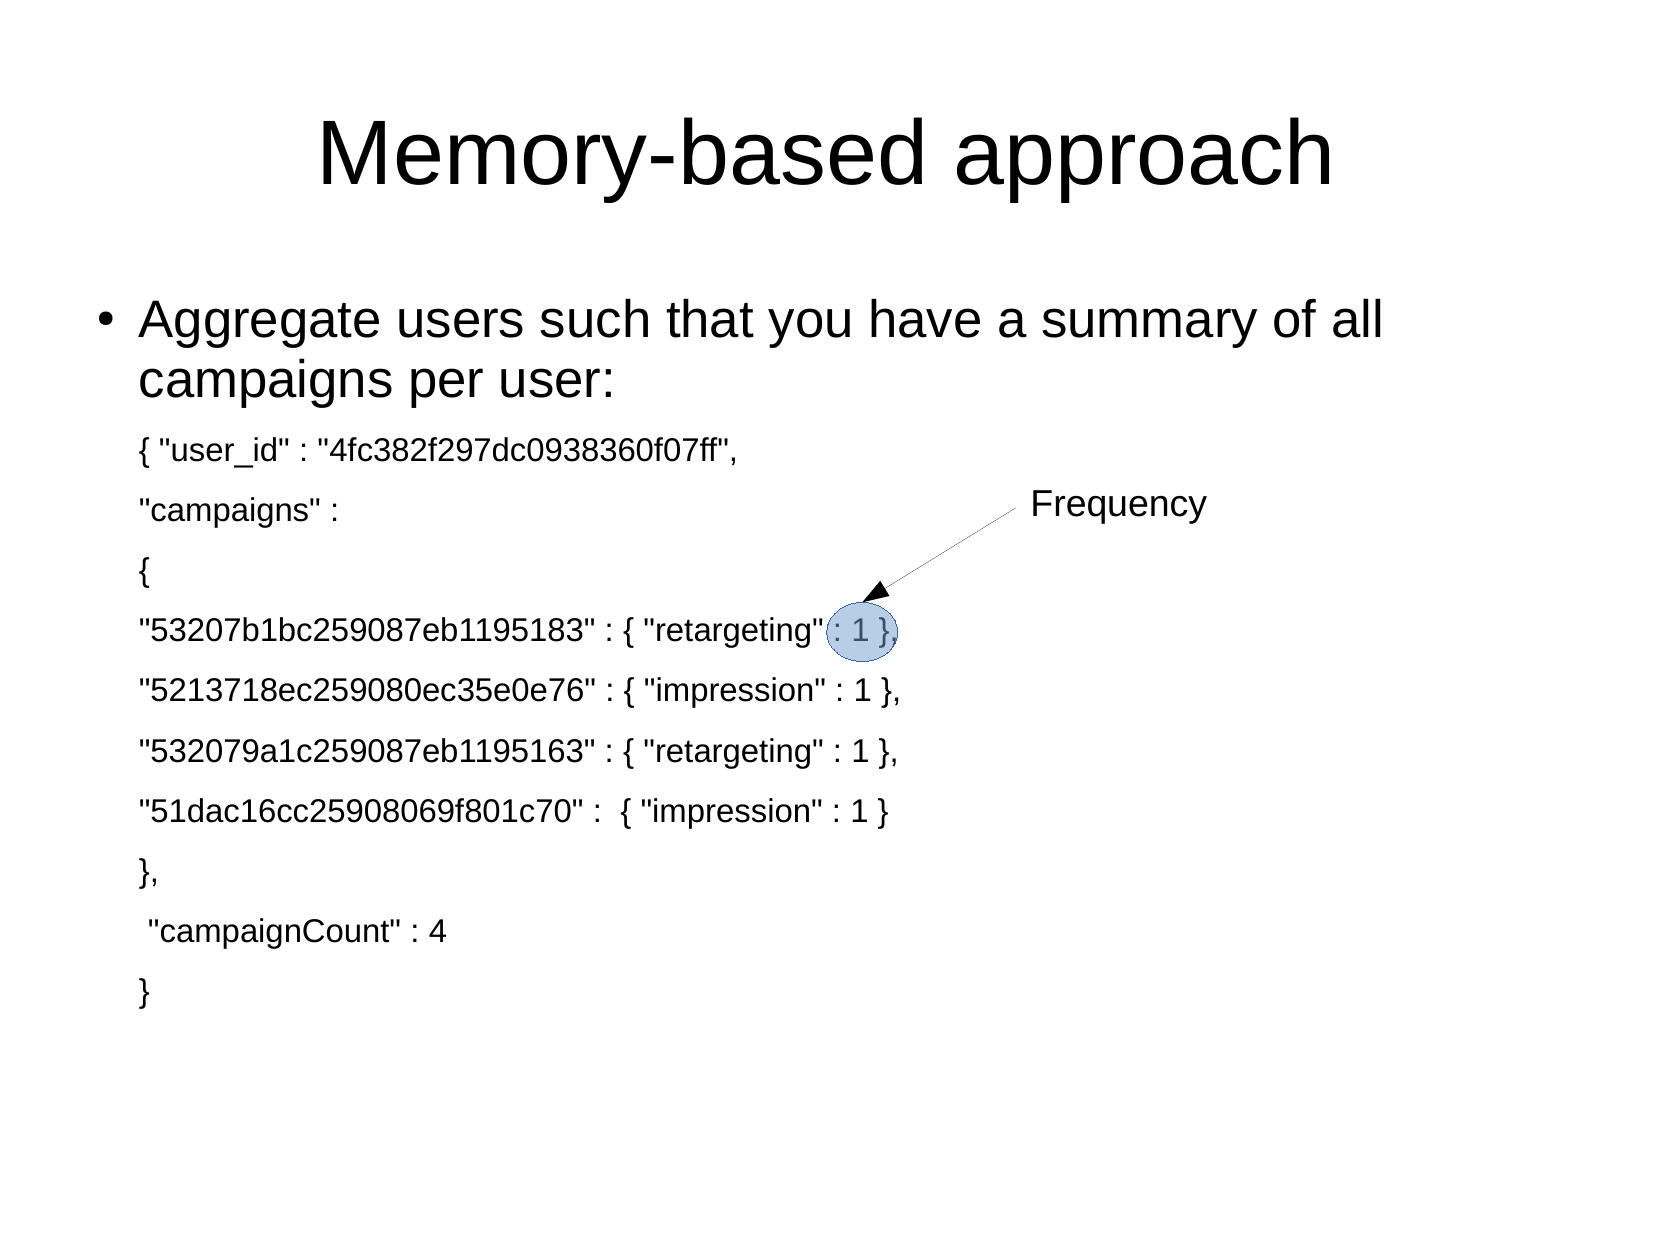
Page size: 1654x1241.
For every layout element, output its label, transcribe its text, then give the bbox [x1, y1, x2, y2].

list Aggregate users such that you have a summary of all campaigns per user: { "user_id" : "4fc382f297dc0938360f07ff", "campaigns" : { "53207b1bc259087eb1195183" : { "retargeting" : 1 }, "5213718ec259080ec35e0e76" : { "impression" : 1 }, "532079a1c259087eb1195163" : { "retargeting" : 1 }, "51dac16cc25908069f801c70" : { "impression" : 1 } }, "campaignCount" : 4 } [82, 290, 1571, 1010]
text_box Frequency [1015, 474, 1394, 532]
text_box [826, 602, 898, 662]
title Memory-based approach [82, 49, 1571, 257]
